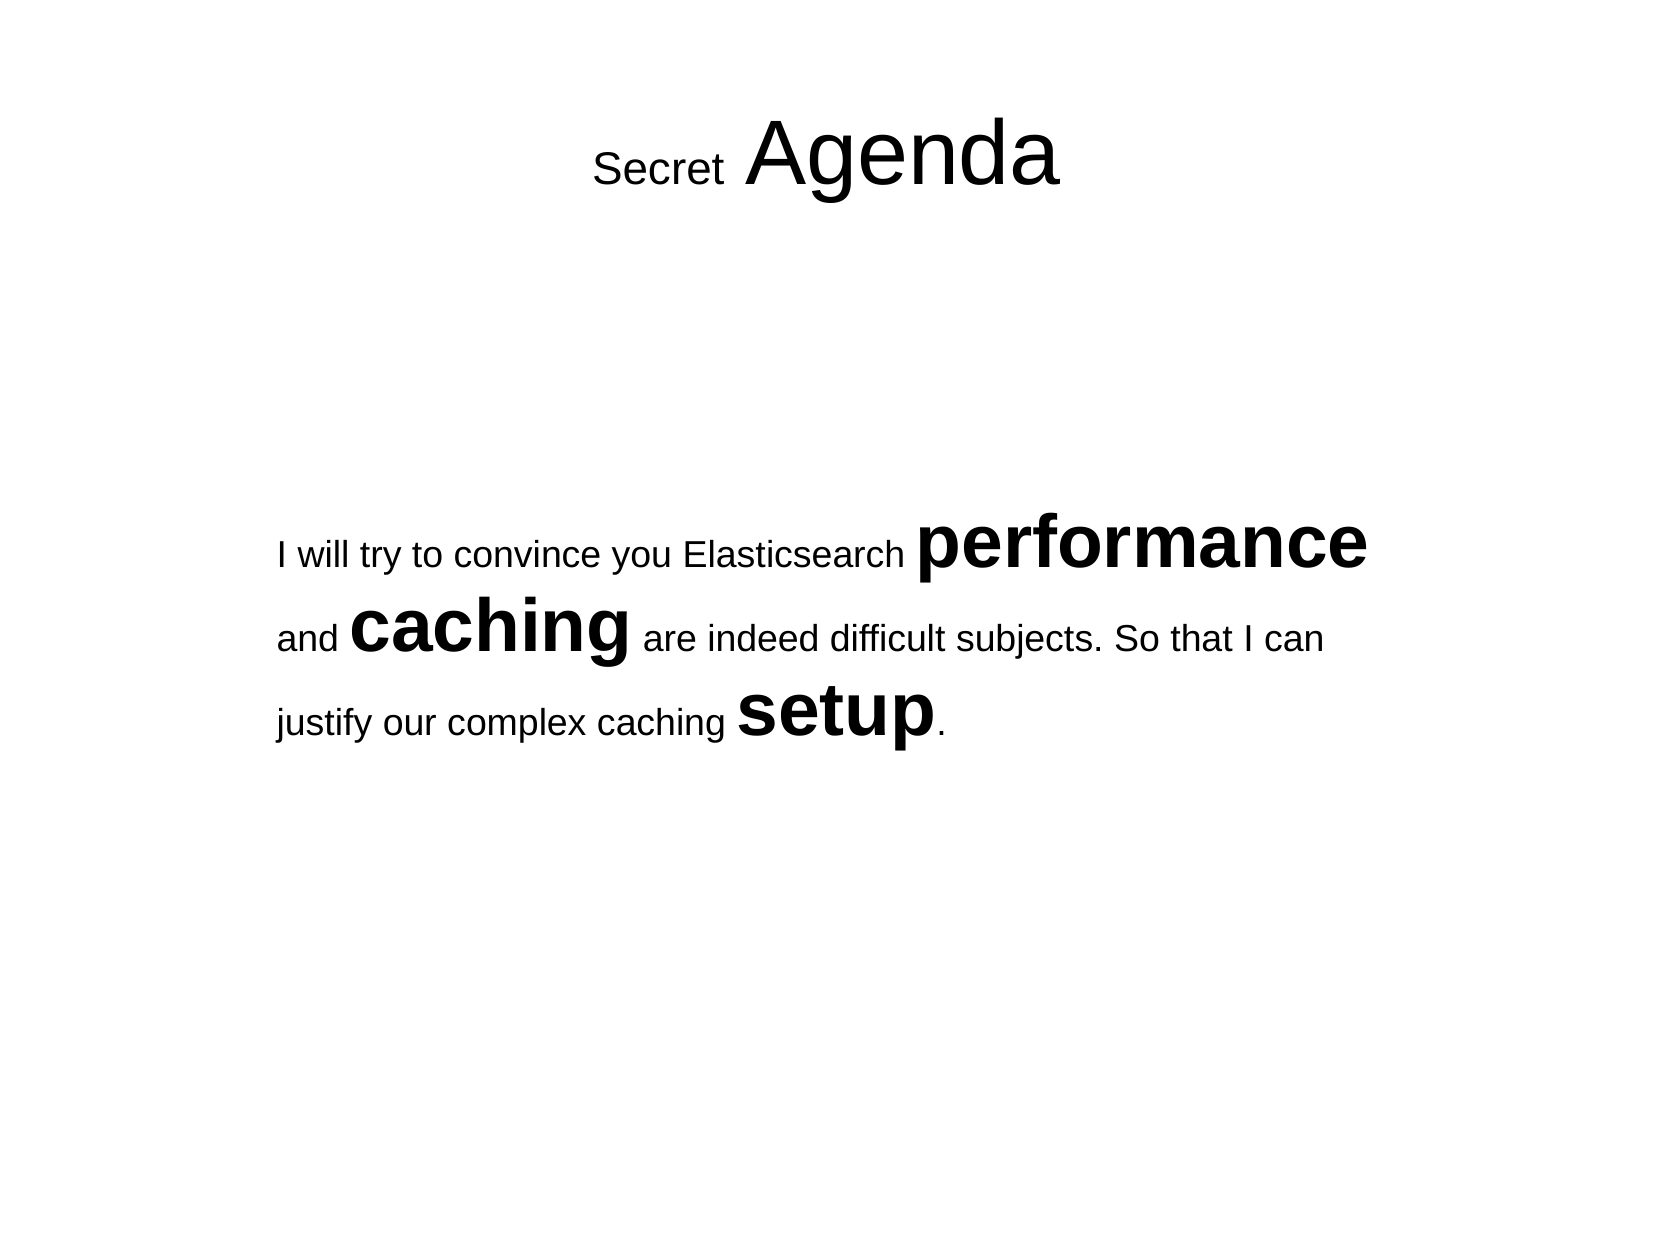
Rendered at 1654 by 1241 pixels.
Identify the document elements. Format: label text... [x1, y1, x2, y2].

text_box I will try to convince you Elasticsearch performance and caching are indeed difficult subjects. So that I can justify our complex caching setup. [261, 491, 1402, 785]
title Secret Agenda [82, 49, 1571, 257]
